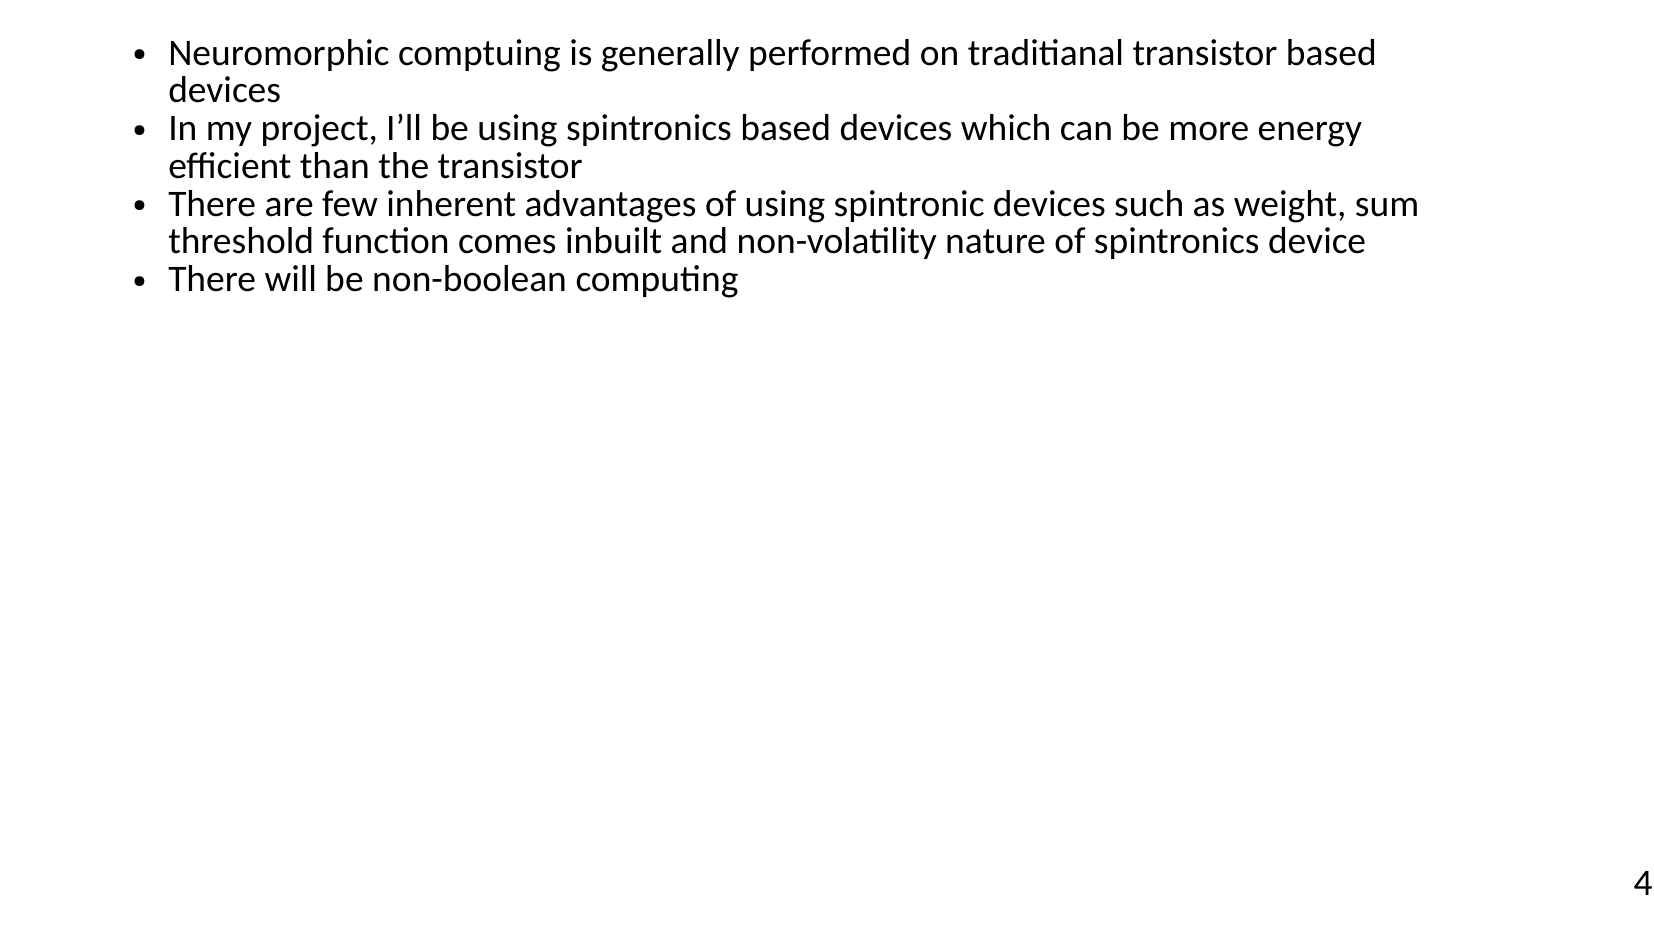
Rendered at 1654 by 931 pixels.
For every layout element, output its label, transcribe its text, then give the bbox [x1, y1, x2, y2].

text_box Neuromorphic comptuing is generally performed on traditianal transistor based devices In my project, I’ll be using spintronics based devices which can be more energy efficient than the transistor There are few inherent advantages of using spintronic devices such as weight, sum threshold function comes inbuilt and non-volatility nature of spintronics device There will be non-boolean computing [118, 29, 1447, 649]
text_box <number> [1479, 860, 1654, 931]
